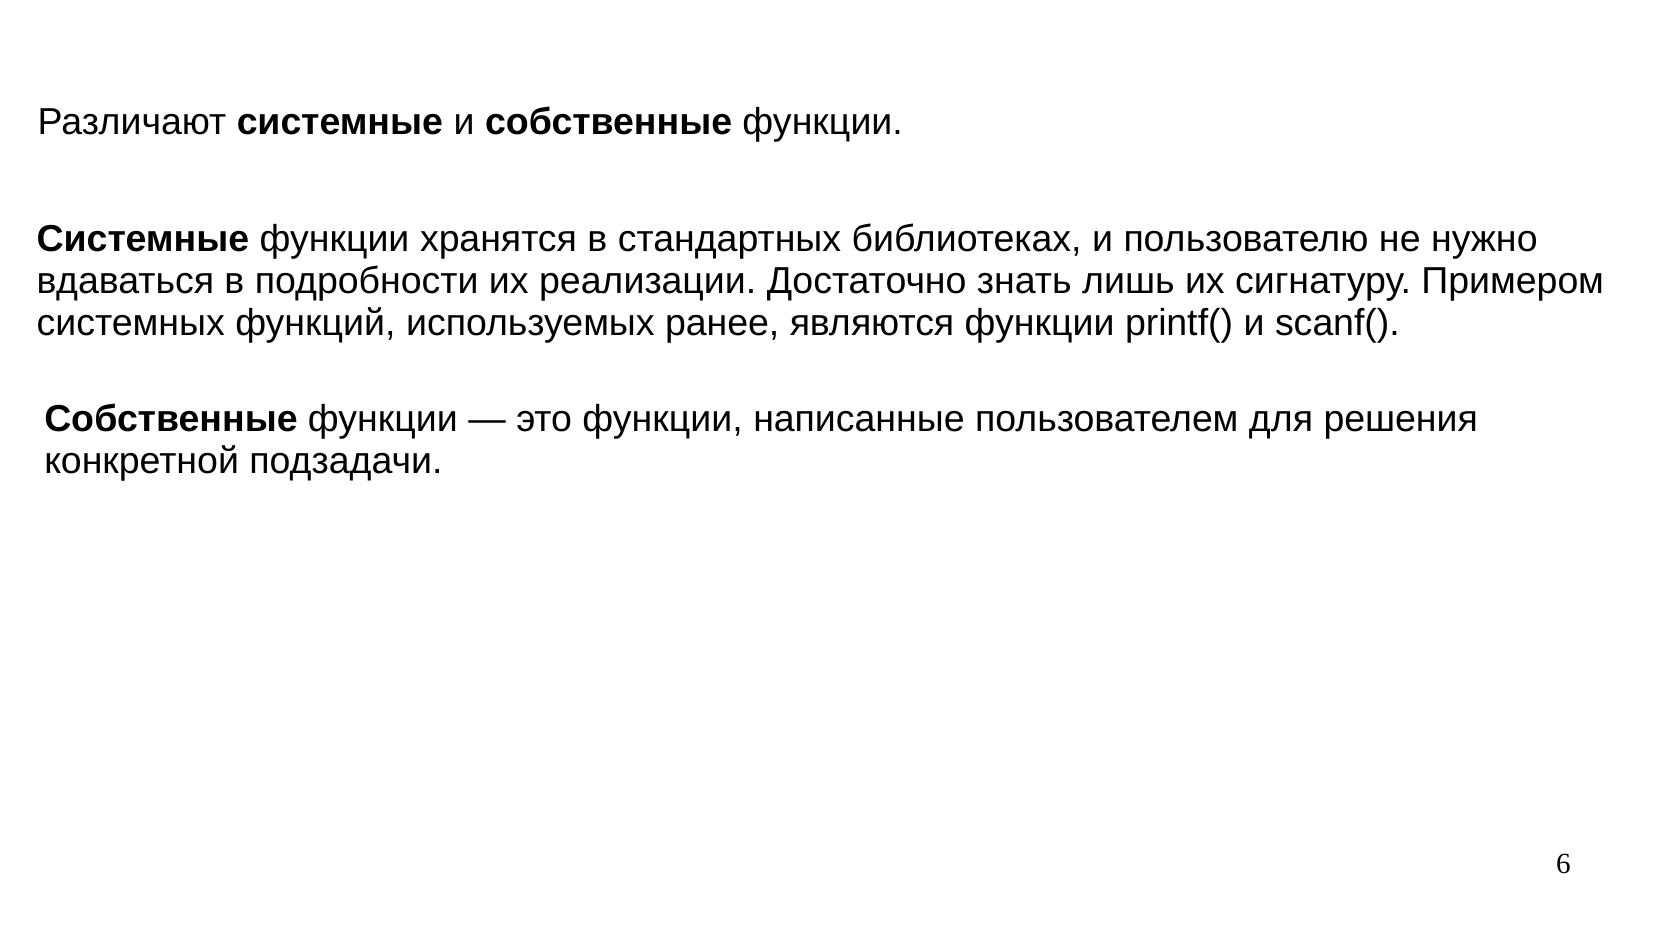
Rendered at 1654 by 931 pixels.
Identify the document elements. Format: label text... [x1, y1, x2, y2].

text_box Различают системные и собственные функции. [22, 93, 1561, 151]
text_box Собственные функции — это функции, написанные пользователем для решения конкретной подзадачи. [29, 390, 1654, 489]
text_box Системные функции хранятся в стандартных библиотеках, и пользователю не нужно вдаваться в подробности их реализации. Достаточно знать лишь их сигнатуру. Примером системных функций, используемых ранее, являются функции printf() и scanf(). [21, 210, 1621, 351]
